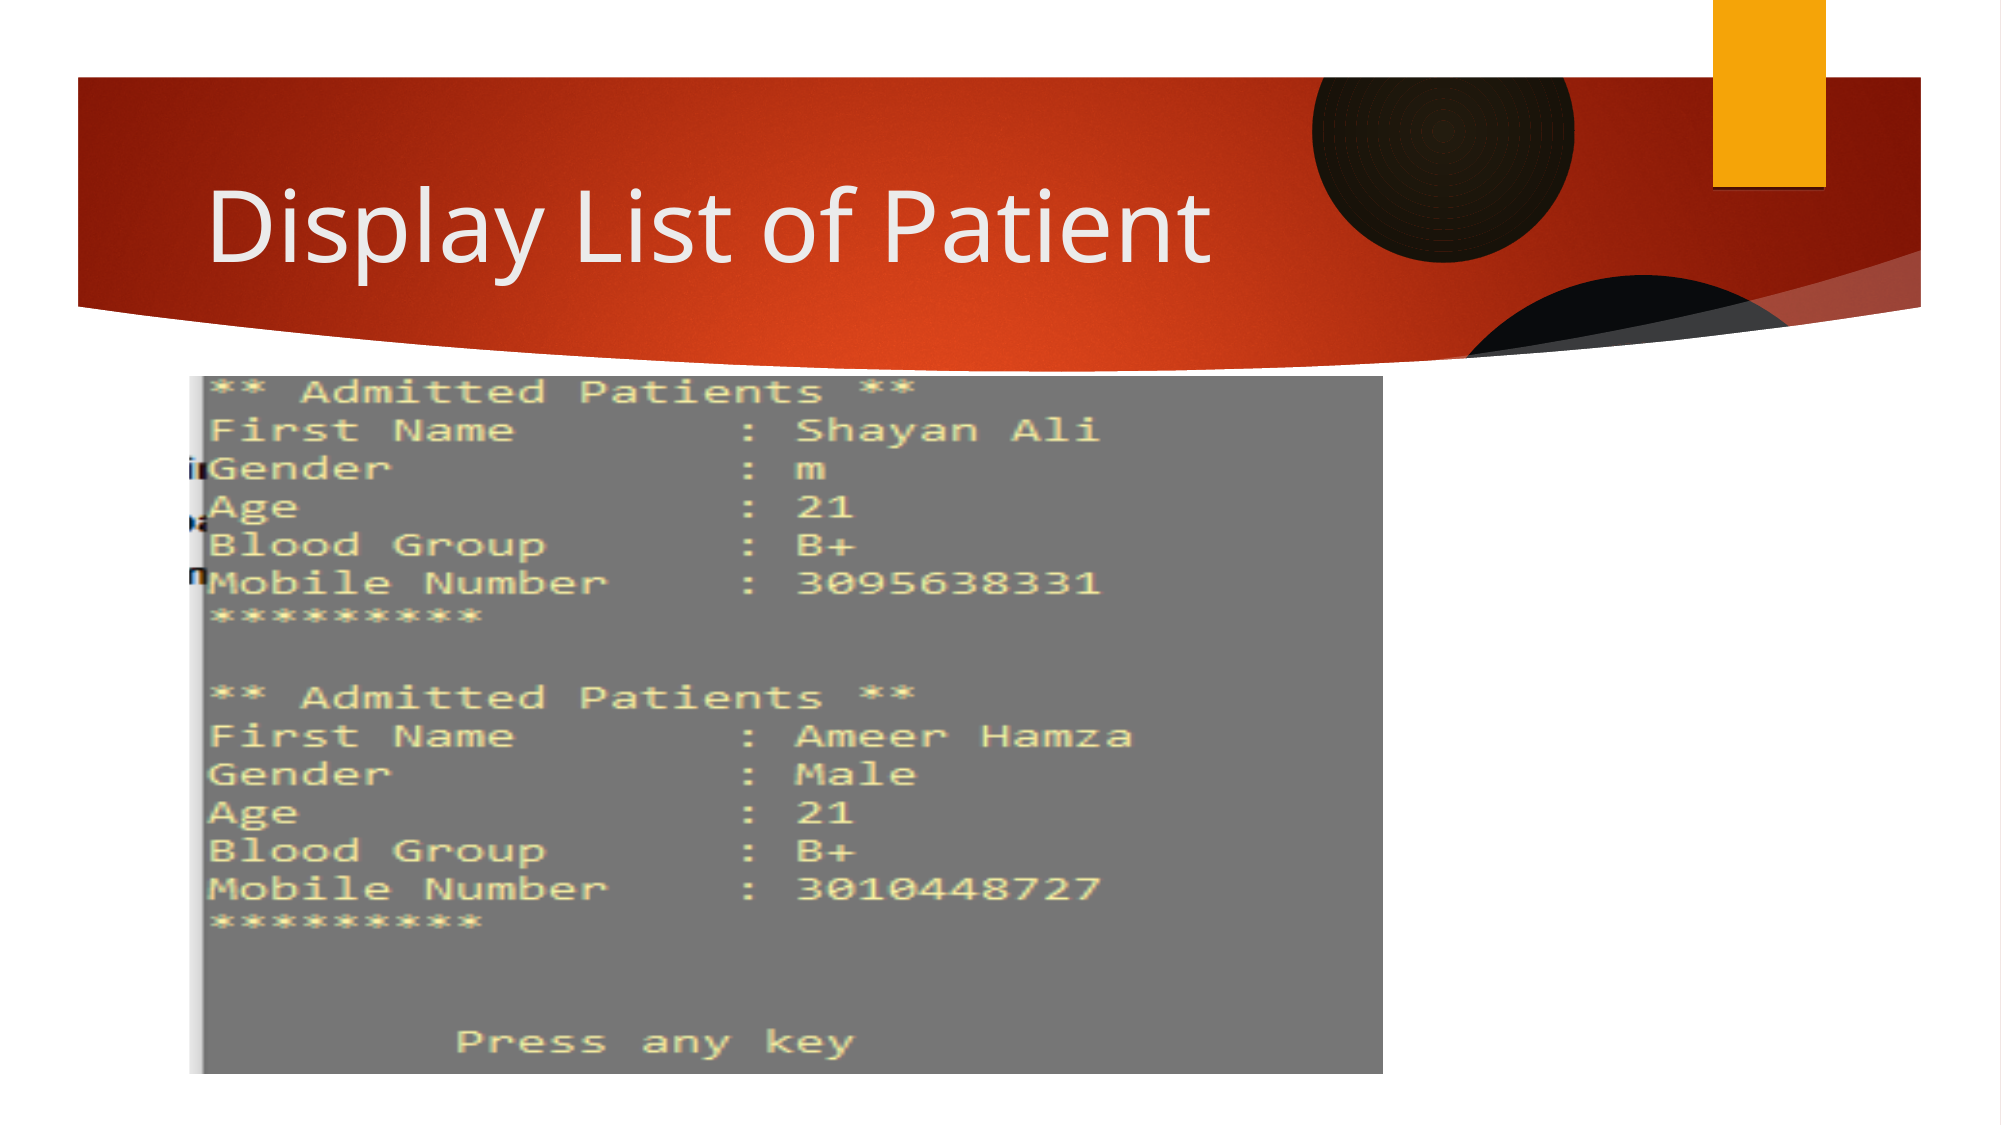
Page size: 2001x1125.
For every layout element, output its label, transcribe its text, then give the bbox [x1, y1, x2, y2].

picture [189, 376, 1384, 1074]
title Display List of Patient [189, 155, 1627, 276]
